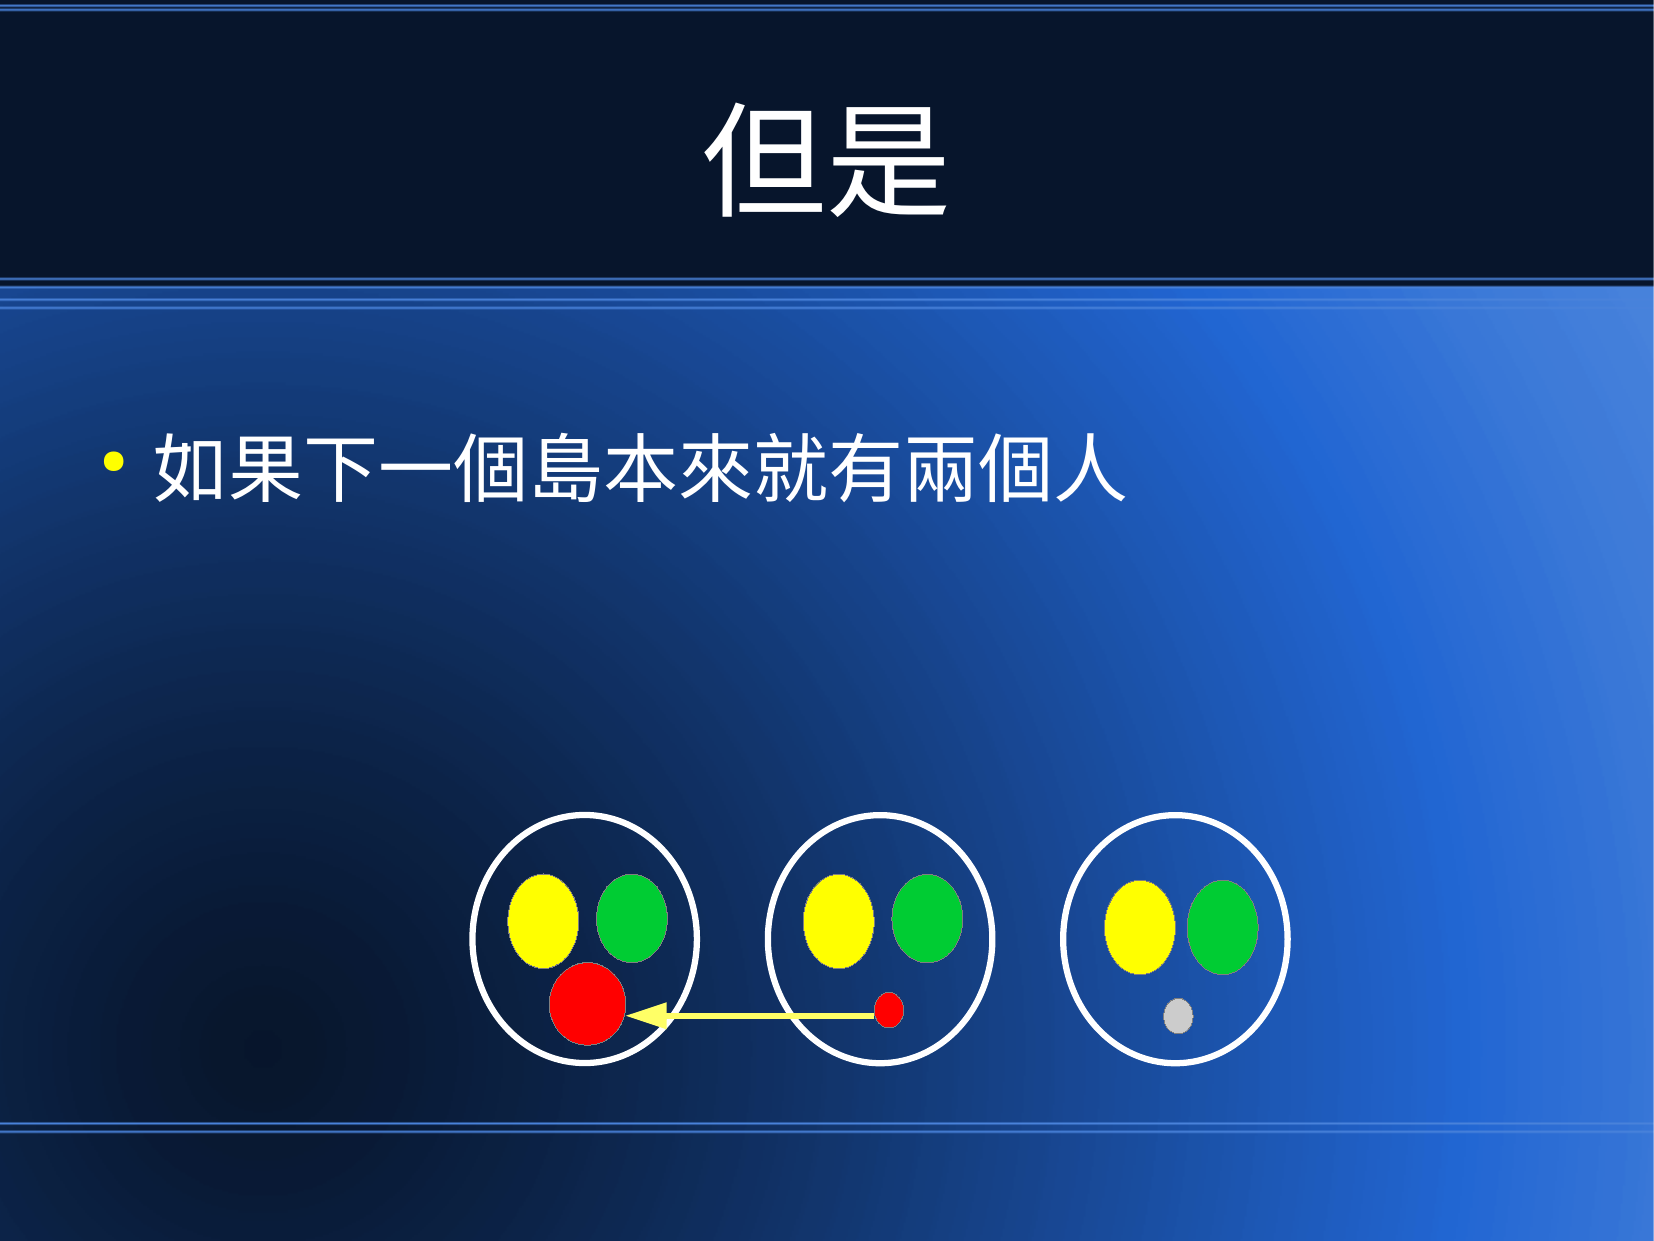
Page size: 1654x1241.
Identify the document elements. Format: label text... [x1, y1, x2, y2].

text_box [1104, 880, 1176, 975]
text_box [549, 962, 626, 1046]
text_box [507, 873, 579, 969]
text_box [874, 992, 904, 1028]
text_box [803, 874, 875, 969]
text_box [1187, 880, 1259, 975]
text_box [596, 874, 668, 963]
list 如果下一個島本來就有兩個人 [82, 355, 1571, 1241]
text_box [891, 874, 963, 963]
title 但是 [82, 49, 1571, 257]
text_box [1163, 998, 1194, 1034]
picture [0, 0, 1654, 1241]
